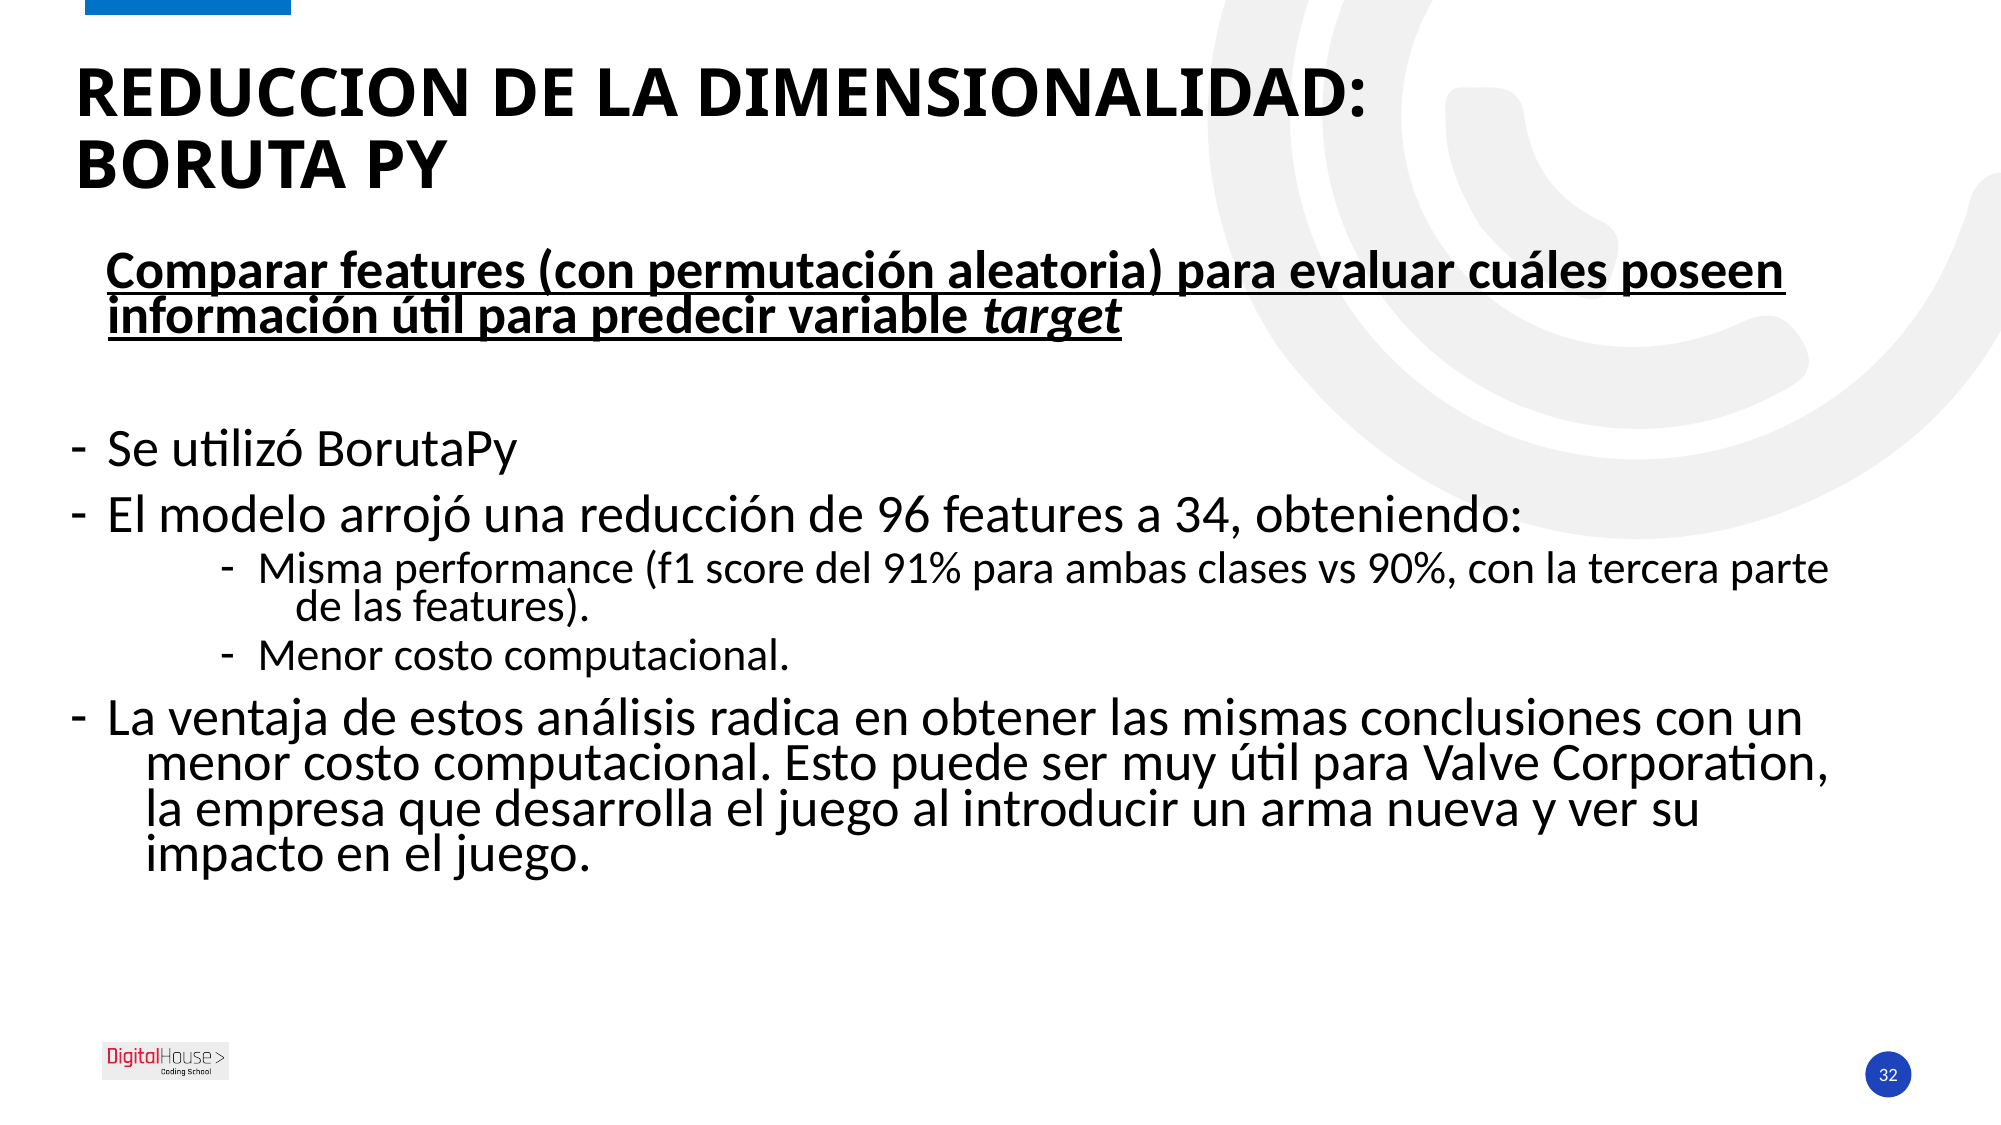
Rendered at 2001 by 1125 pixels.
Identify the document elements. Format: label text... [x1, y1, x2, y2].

text_box [1864, 1059, 1913, 1090]
text_box Comparar features (con permutación aleatoria) para evaluar cuáles poseen información útil para predecir variable target Se utilizó BorutaPy El modelo arrojó una reducción de 96 features a 34, obteniendo: Misma performance (f1 score del 91% para ambas clases vs 90%, con la tercera parte de las features). Menor costo computacional. La ventaja de estos análisis radica en obtener las mismas conclusiones con un menor costo computacional. Esto puede ser muy útil para Valve Corporation, la empresa que desarrolla el juego al introducir un arma nueva y ver su impacto en el juego. [55, 244, 1887, 959]
title Reduccion de la dimensionalidad: bORUTA py [74, 51, 1904, 203]
